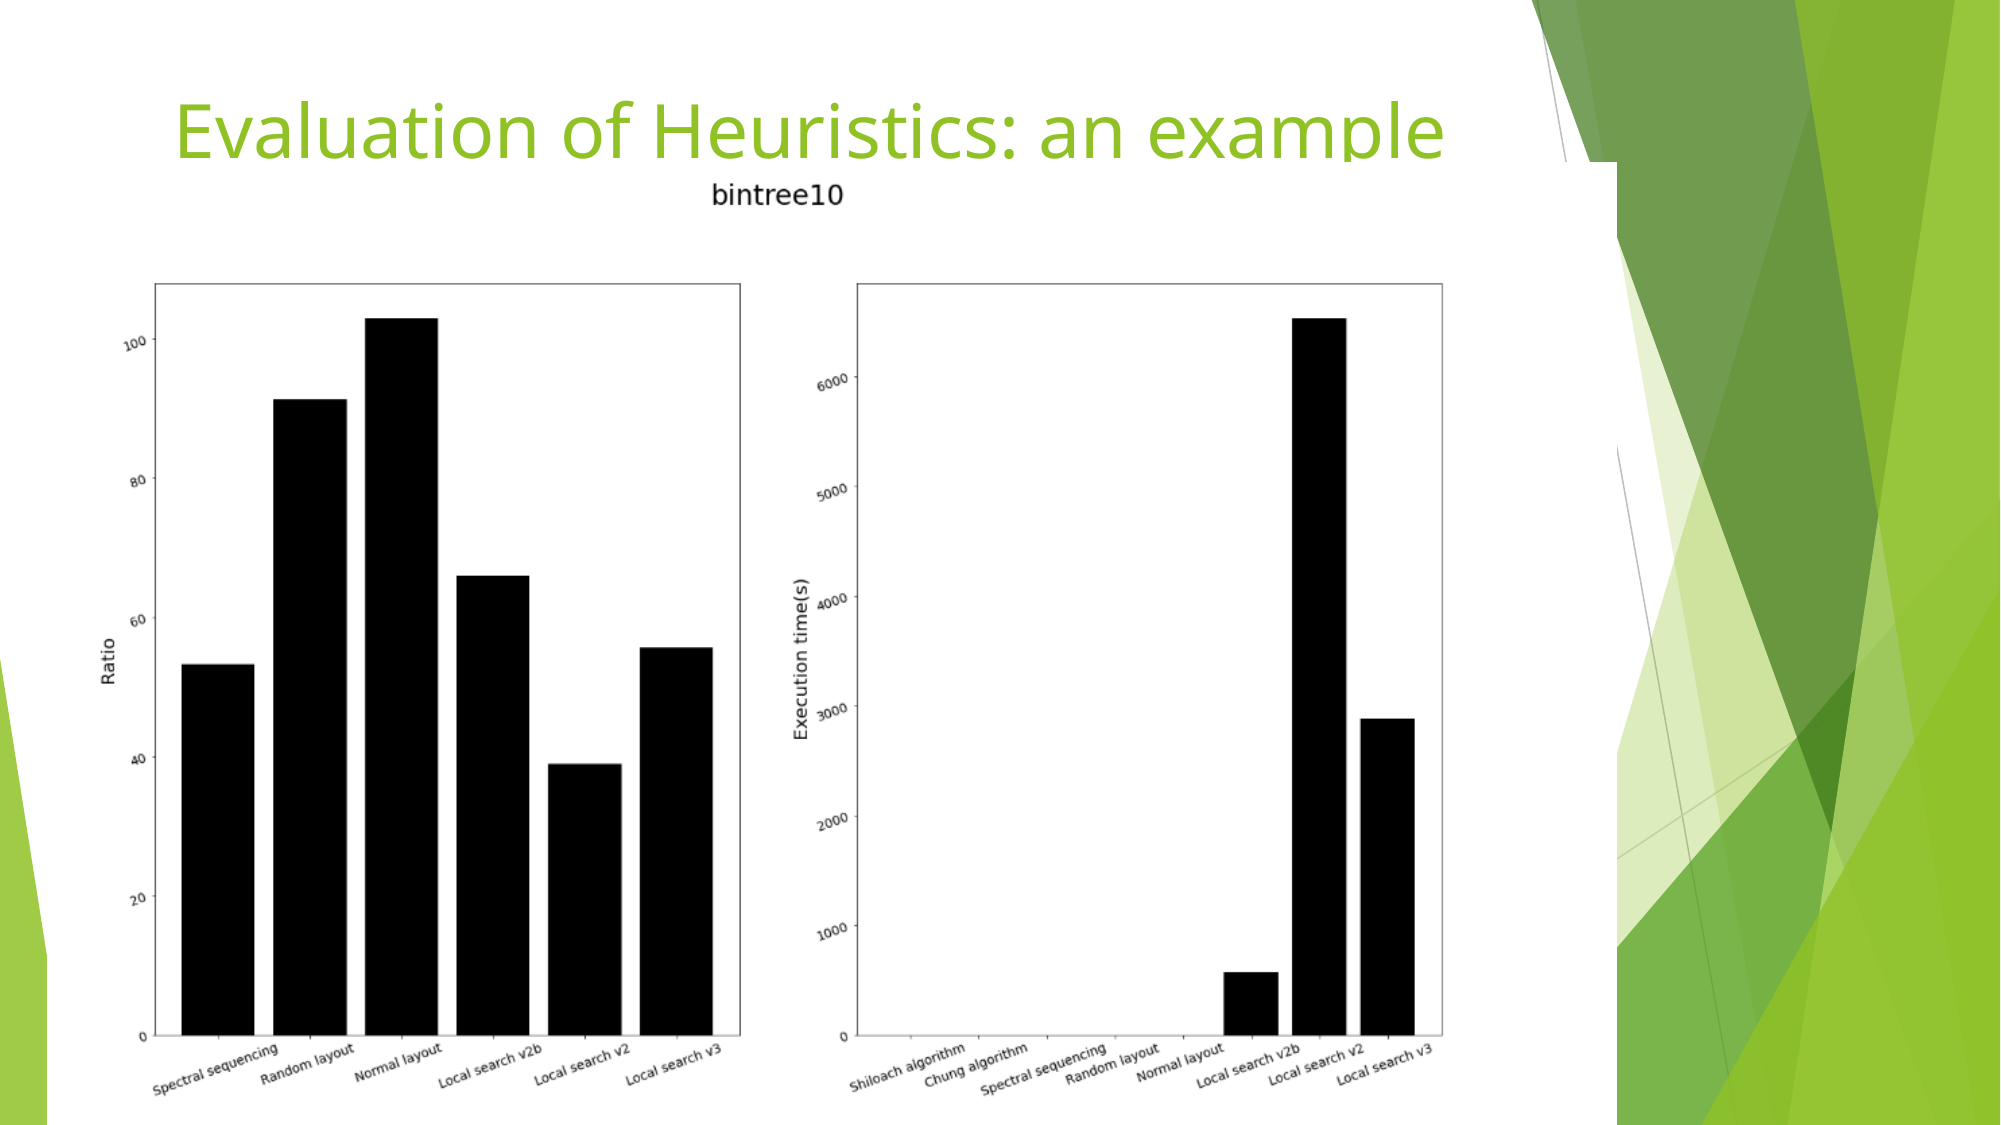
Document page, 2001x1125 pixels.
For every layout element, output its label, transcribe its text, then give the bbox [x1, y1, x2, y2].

title Evaluation of Heuristics: an example [105, 75, 1516, 162]
picture [47, 162, 1617, 1125]
